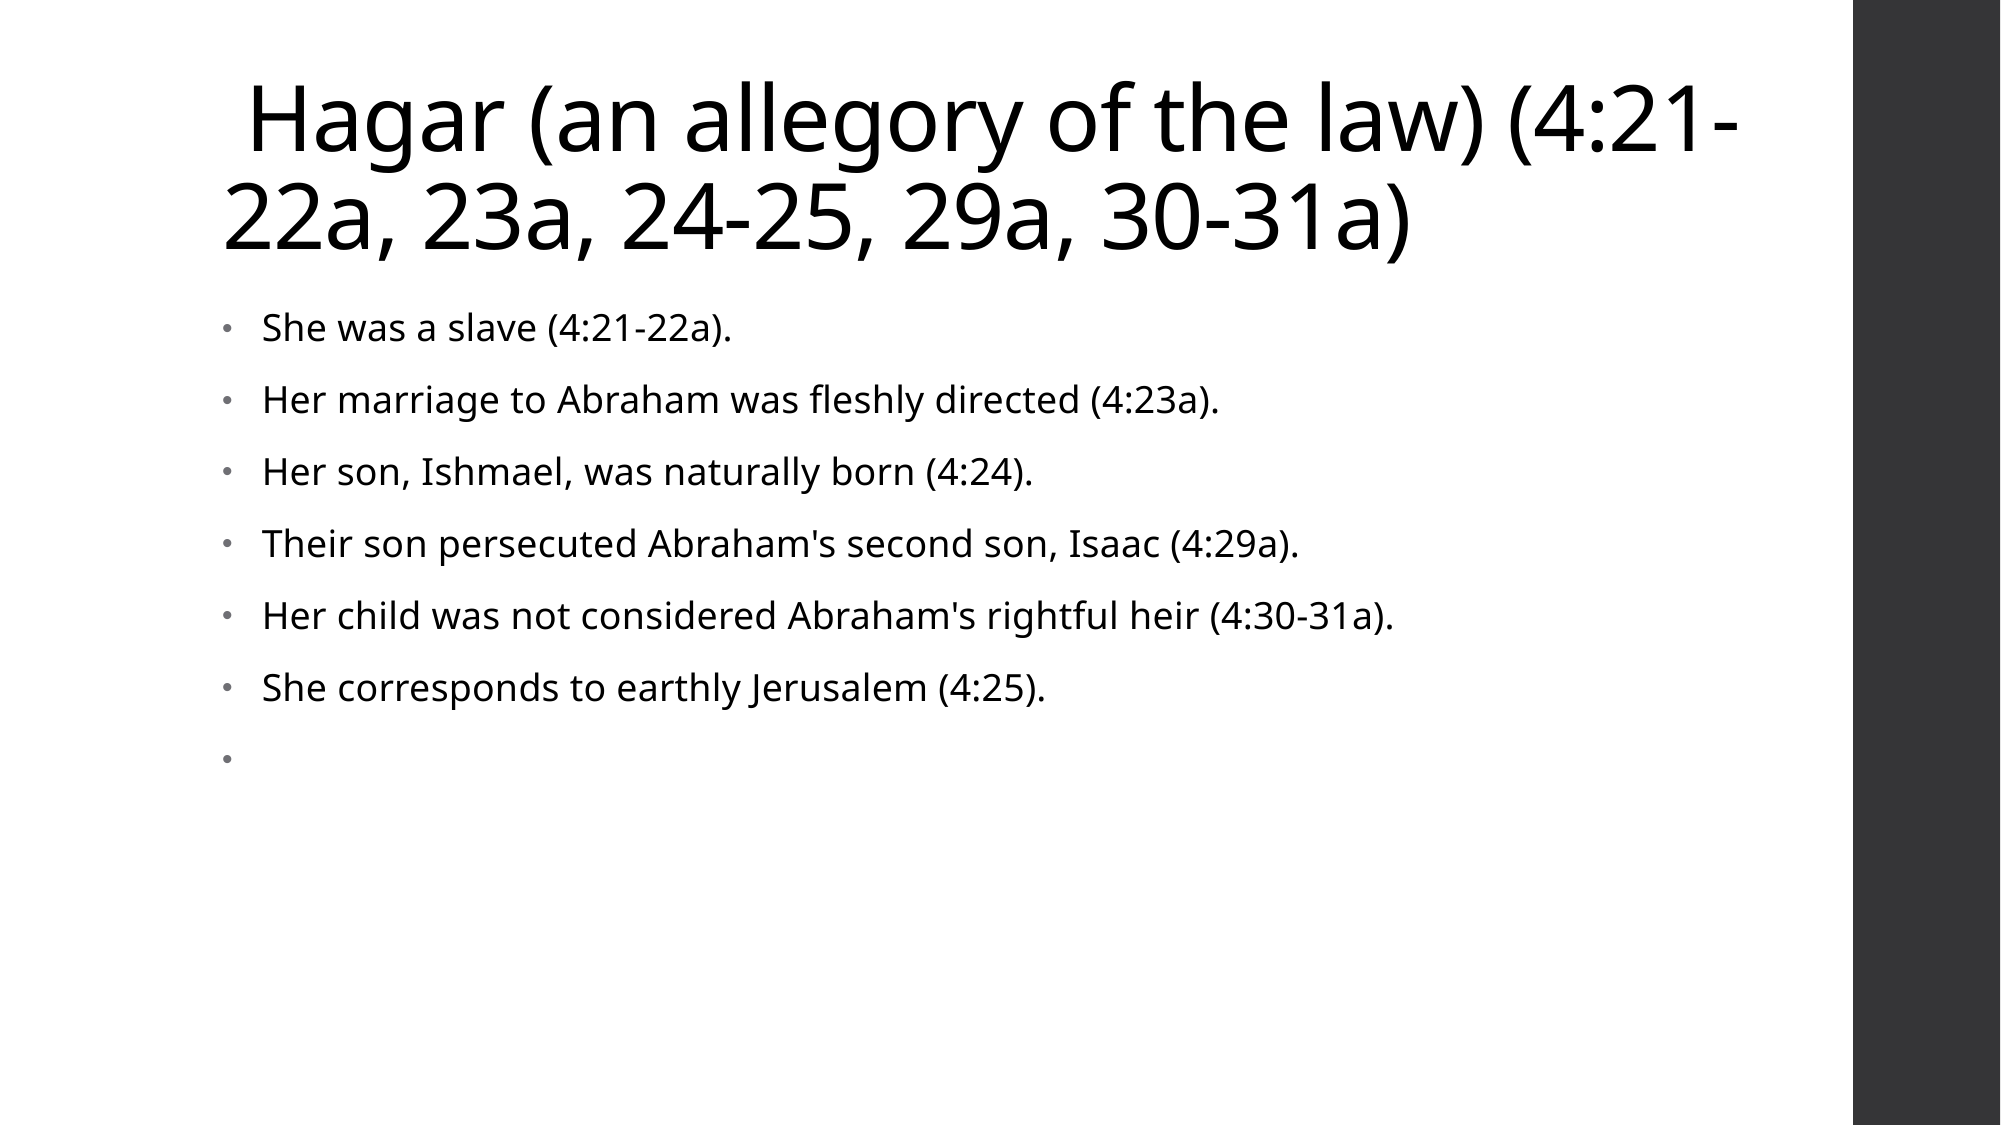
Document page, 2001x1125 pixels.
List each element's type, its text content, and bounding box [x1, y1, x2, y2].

list She was a slave (4:21-22a). Her marriage to Abraham was fleshly directed (4:23a). Her son, Ishmael, was naturally born (4:24). Their son persecuted Abraham's second son, Isaac (4:29a). Her child was not considered Abraham's rightful heir (4:30-31a). She corresponds to earthly Jerusalem (4:25). [206, 299, 1617, 1014]
title Hagar (an allegory of the law) (4:21-22a, 23a, 24-25, 29a, 30-31a) [206, 60, 1797, 278]
